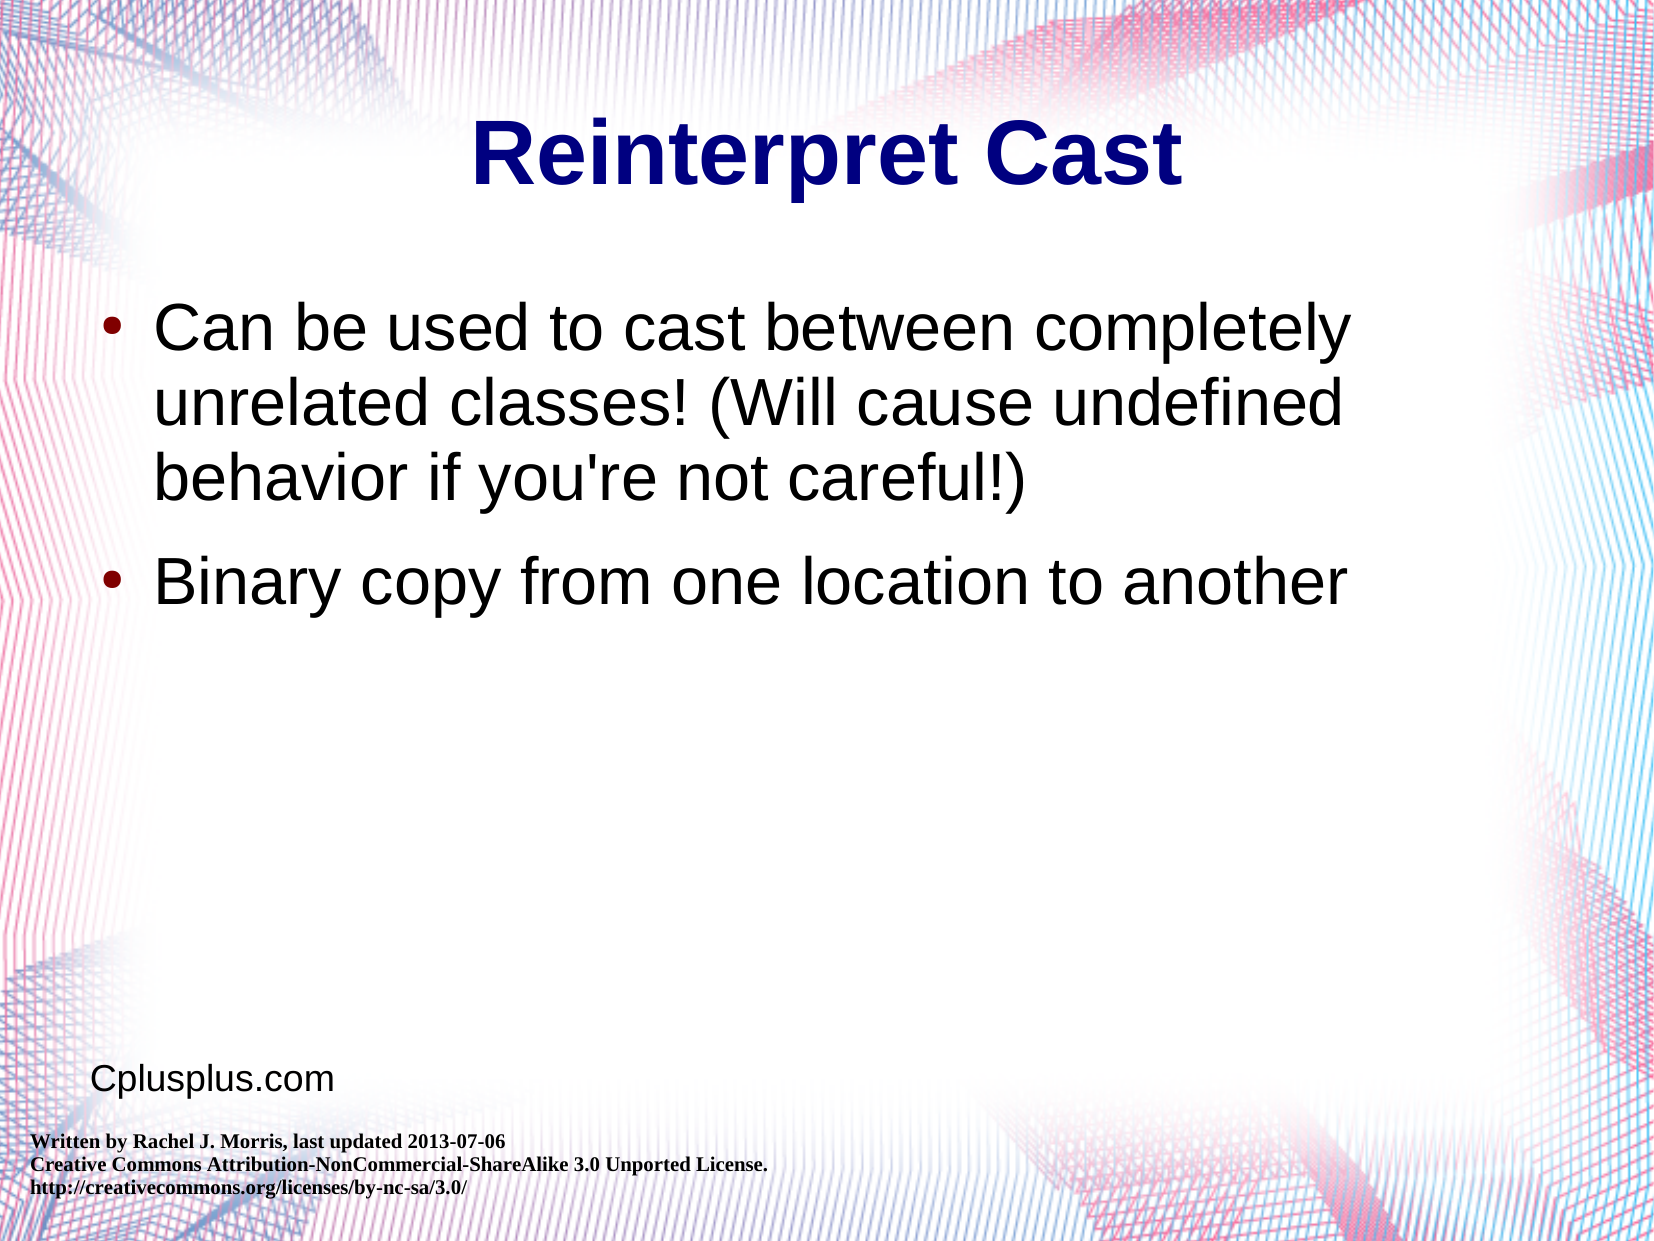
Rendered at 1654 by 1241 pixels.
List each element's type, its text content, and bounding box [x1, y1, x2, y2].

list Can be used to cast between completely unrelated classes! (Will cause undefined behavior if you're not careful!) Binary copy from one location to another [82, 290, 1571, 1010]
title Reinterpret Cast [82, 49, 1571, 257]
text_box Cplusplus.com [75, 1050, 631, 1107]
picture [0, 0, 1654, 1241]
